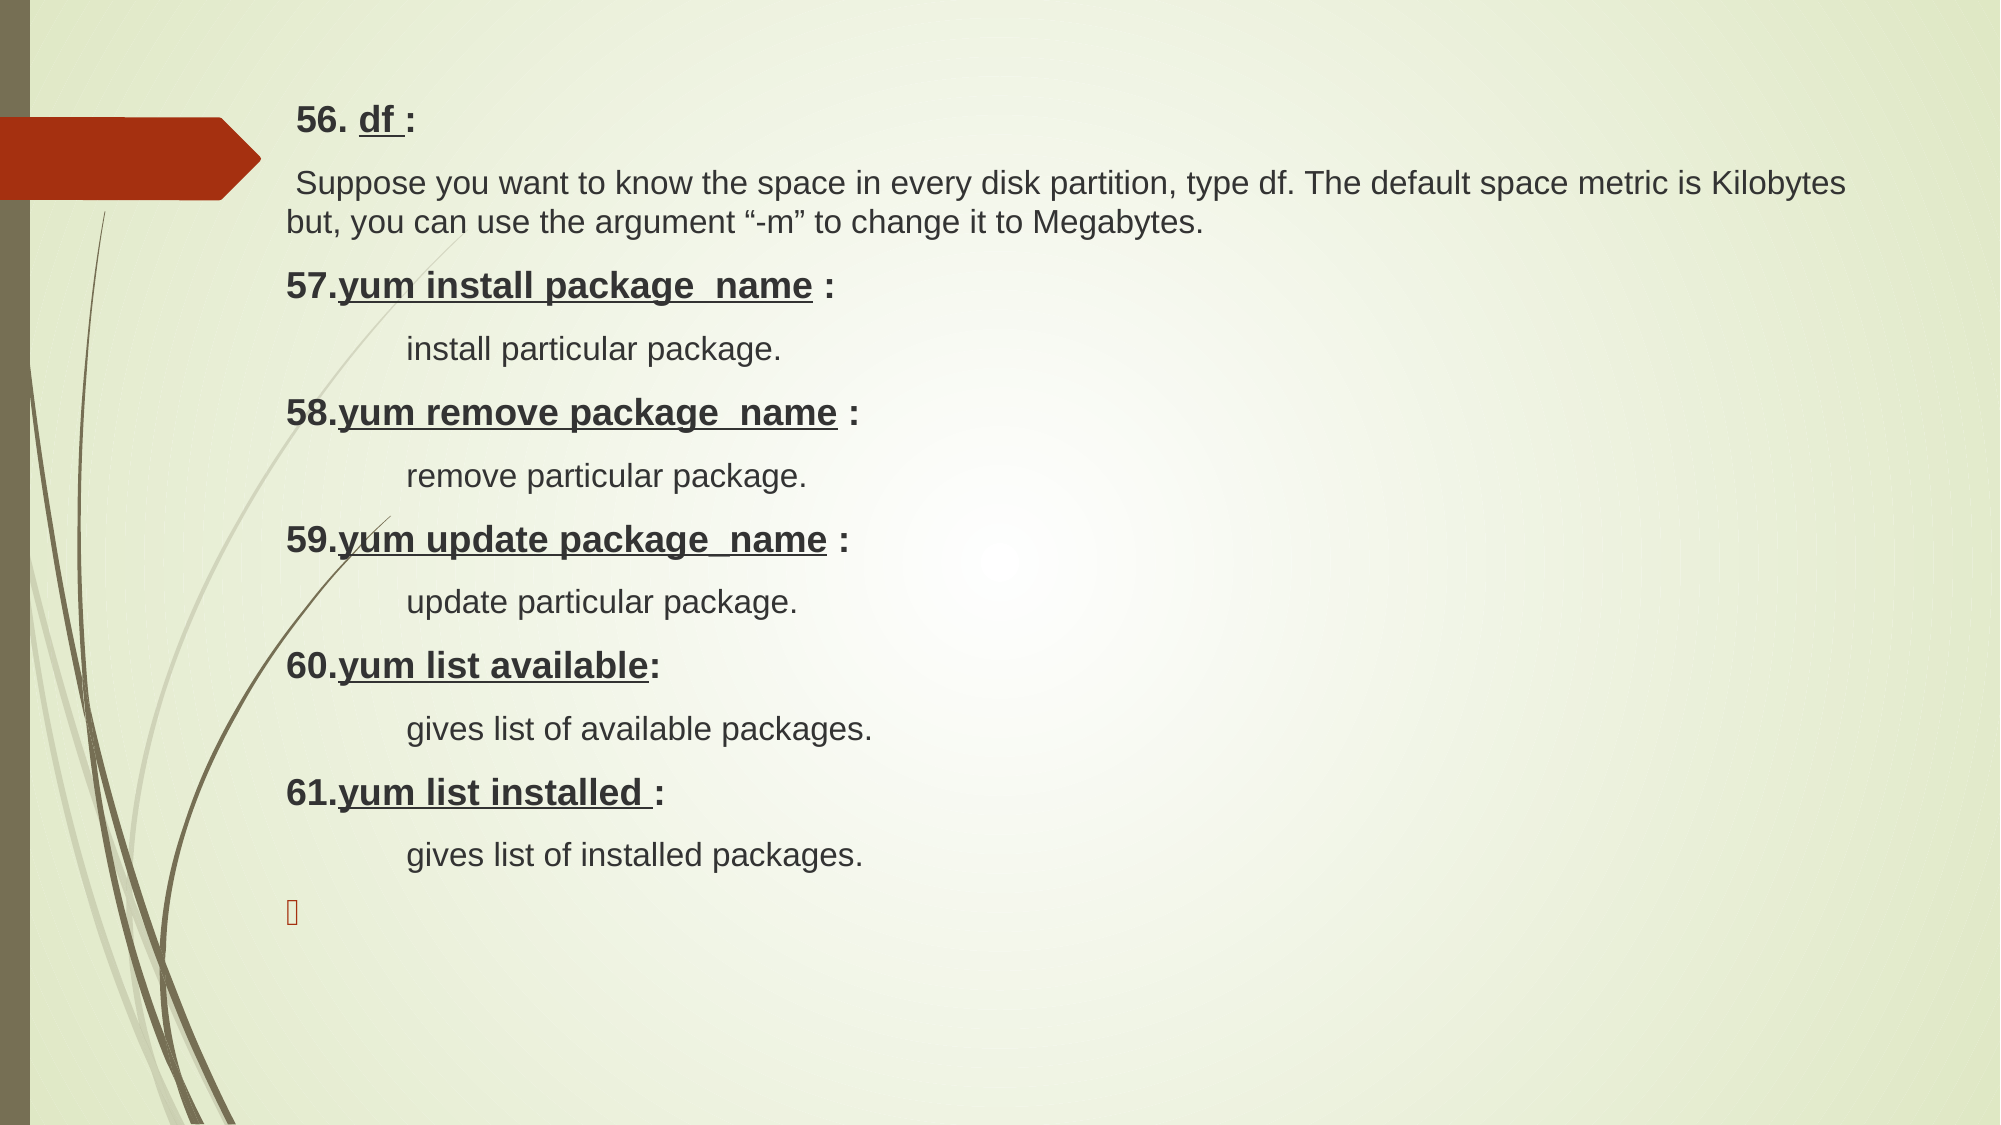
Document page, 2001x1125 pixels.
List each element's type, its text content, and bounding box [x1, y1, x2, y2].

list 56. df : Suppose you want to know the space in every disk partition, type df. The default space metric is Kilobytes but, you can use the argument “-m” to change it to Megabytes. 57.yum install package_name : install particular package. 58.yum remove package_name : remove particular package. 59.yum update package_name : update particular package. 60.yum list available: gives list of available packages. 61.yum list installed : gives list of installed packages. [271, 87, 1888, 1024]
